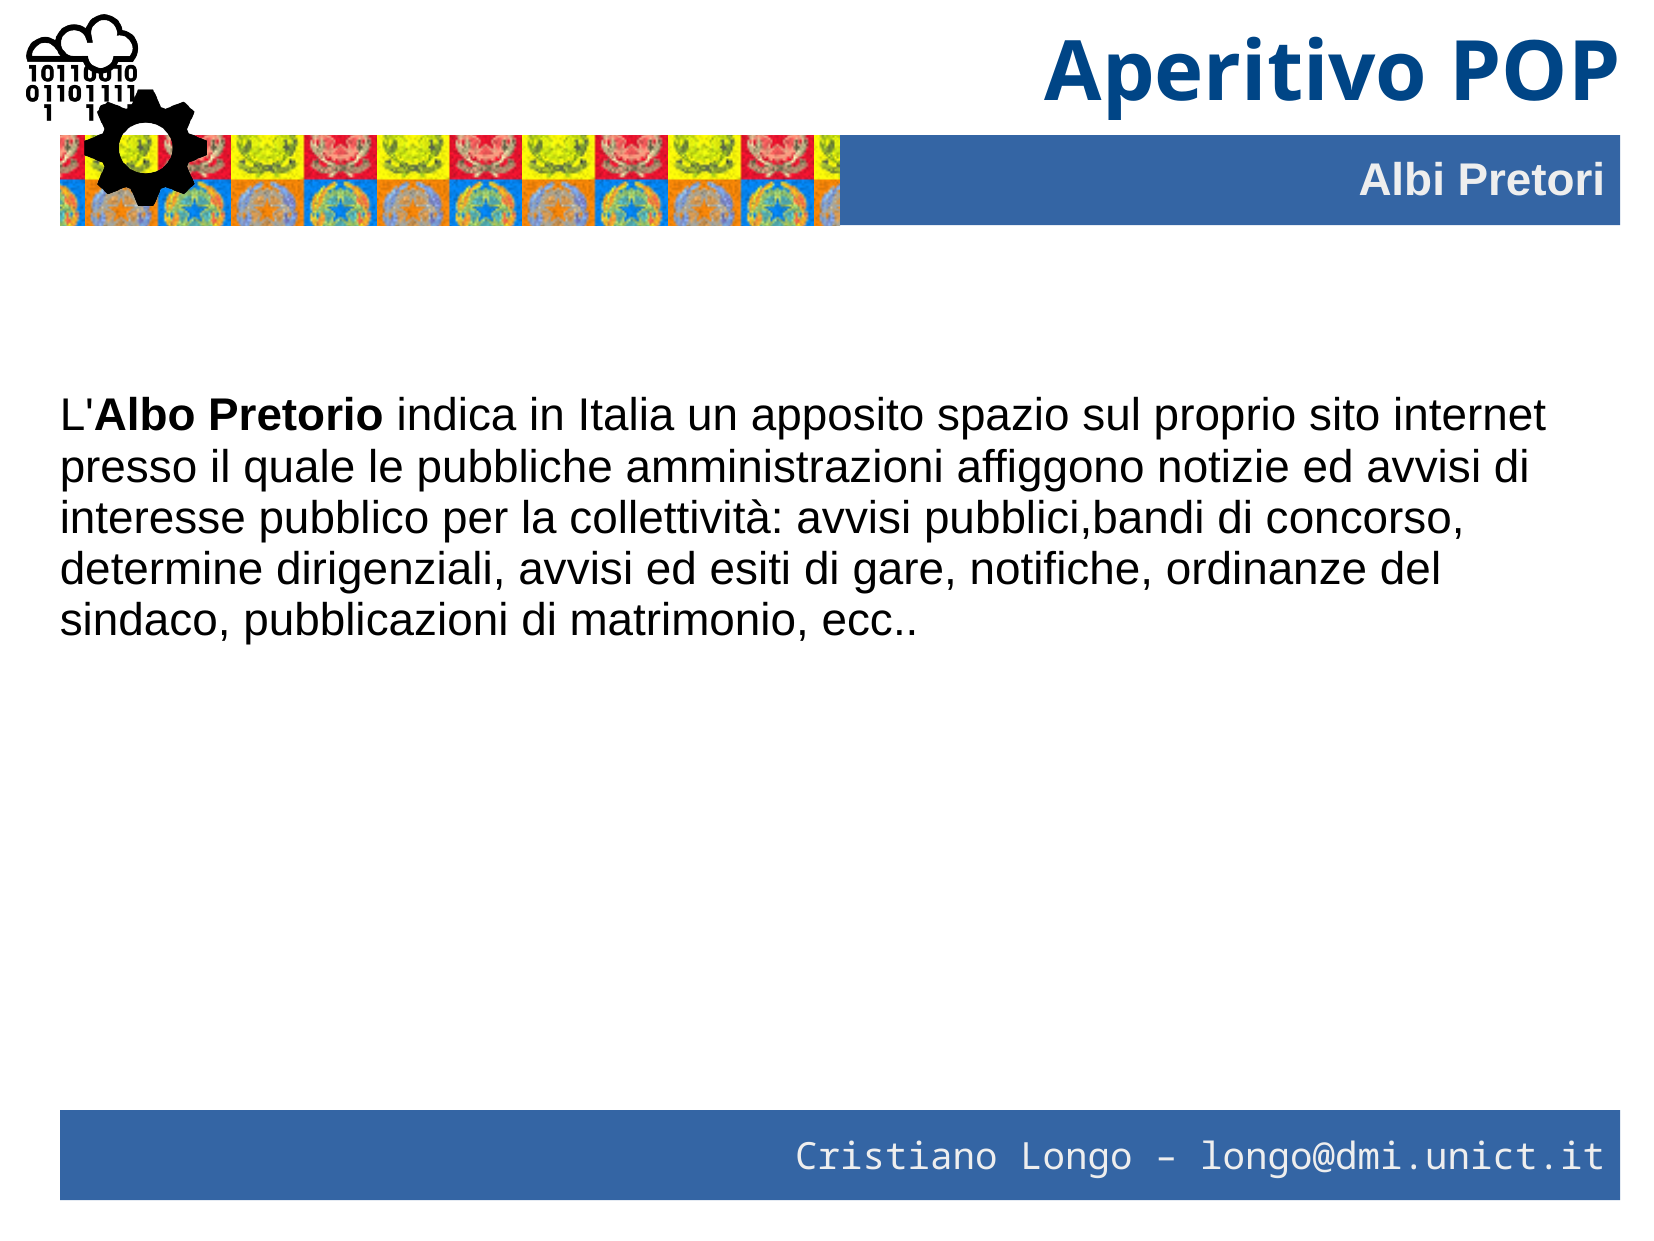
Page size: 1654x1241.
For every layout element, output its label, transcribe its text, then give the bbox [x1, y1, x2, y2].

picture [26, 14, 207, 206]
text_box Albi Pretori [840, 135, 1621, 226]
text_box Aperitivo POP [982, 4, 1636, 124]
text_box Cristiano Longo – longo@dmi.unict.it [60, 1110, 1621, 1201]
text_box [60, 135, 840, 226]
text_box L'Albo Pretorio indica in Italia un apposito spazio sul proprio sito internet presso il quale le pubbliche amministrazioni affiggono notizie ed avvisi di interesse pubblico per la collettività: avvisi pubblici,bandi di concorso, determine dirigenziali, avvisi ed esiti di gare, notifiche, ordinanze del sindaco, pubblicazioni di matrimonio, ecc.. [45, 381, 1576, 654]
